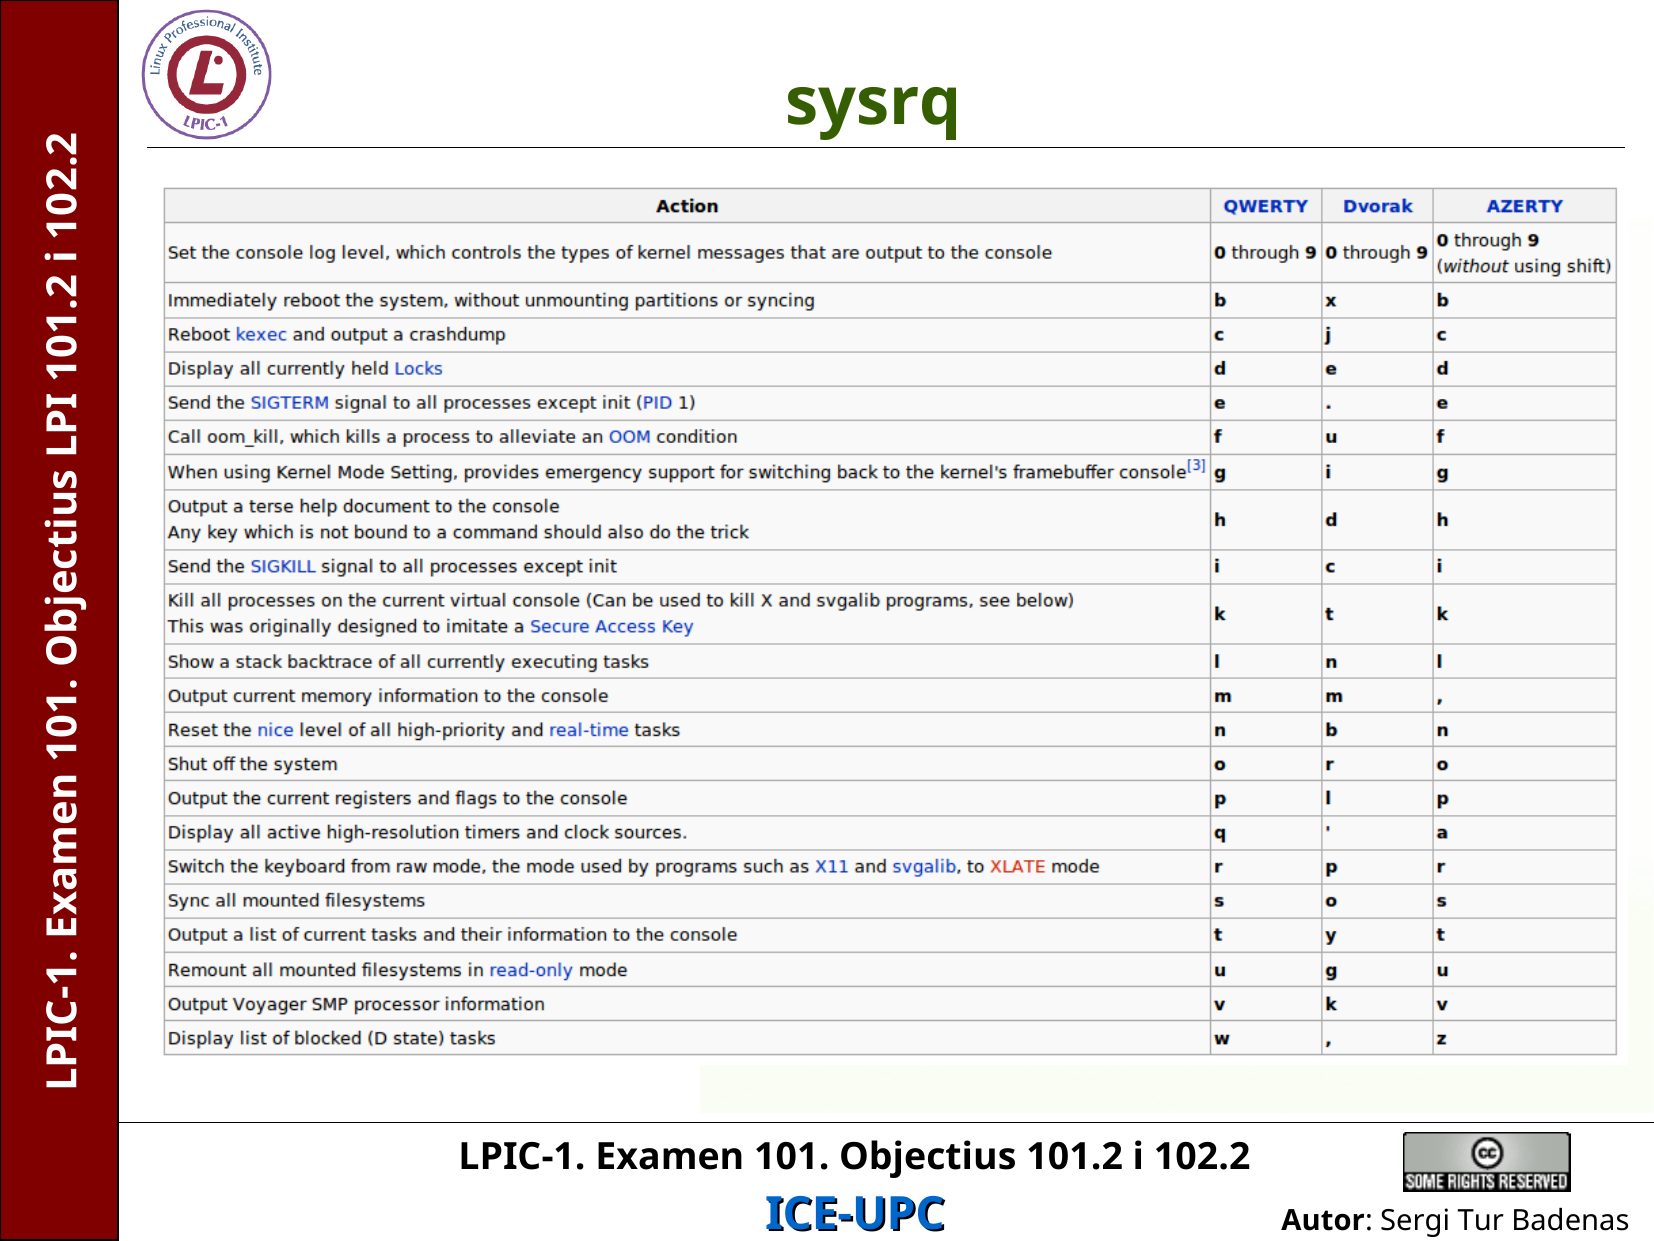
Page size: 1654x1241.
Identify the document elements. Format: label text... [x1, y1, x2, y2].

picture [135, 5, 277, 55]
picture [1403, 1132, 1571, 1192]
title sysrq [129, 55, 1619, 142]
picture [153, 177, 1654, 1113]
